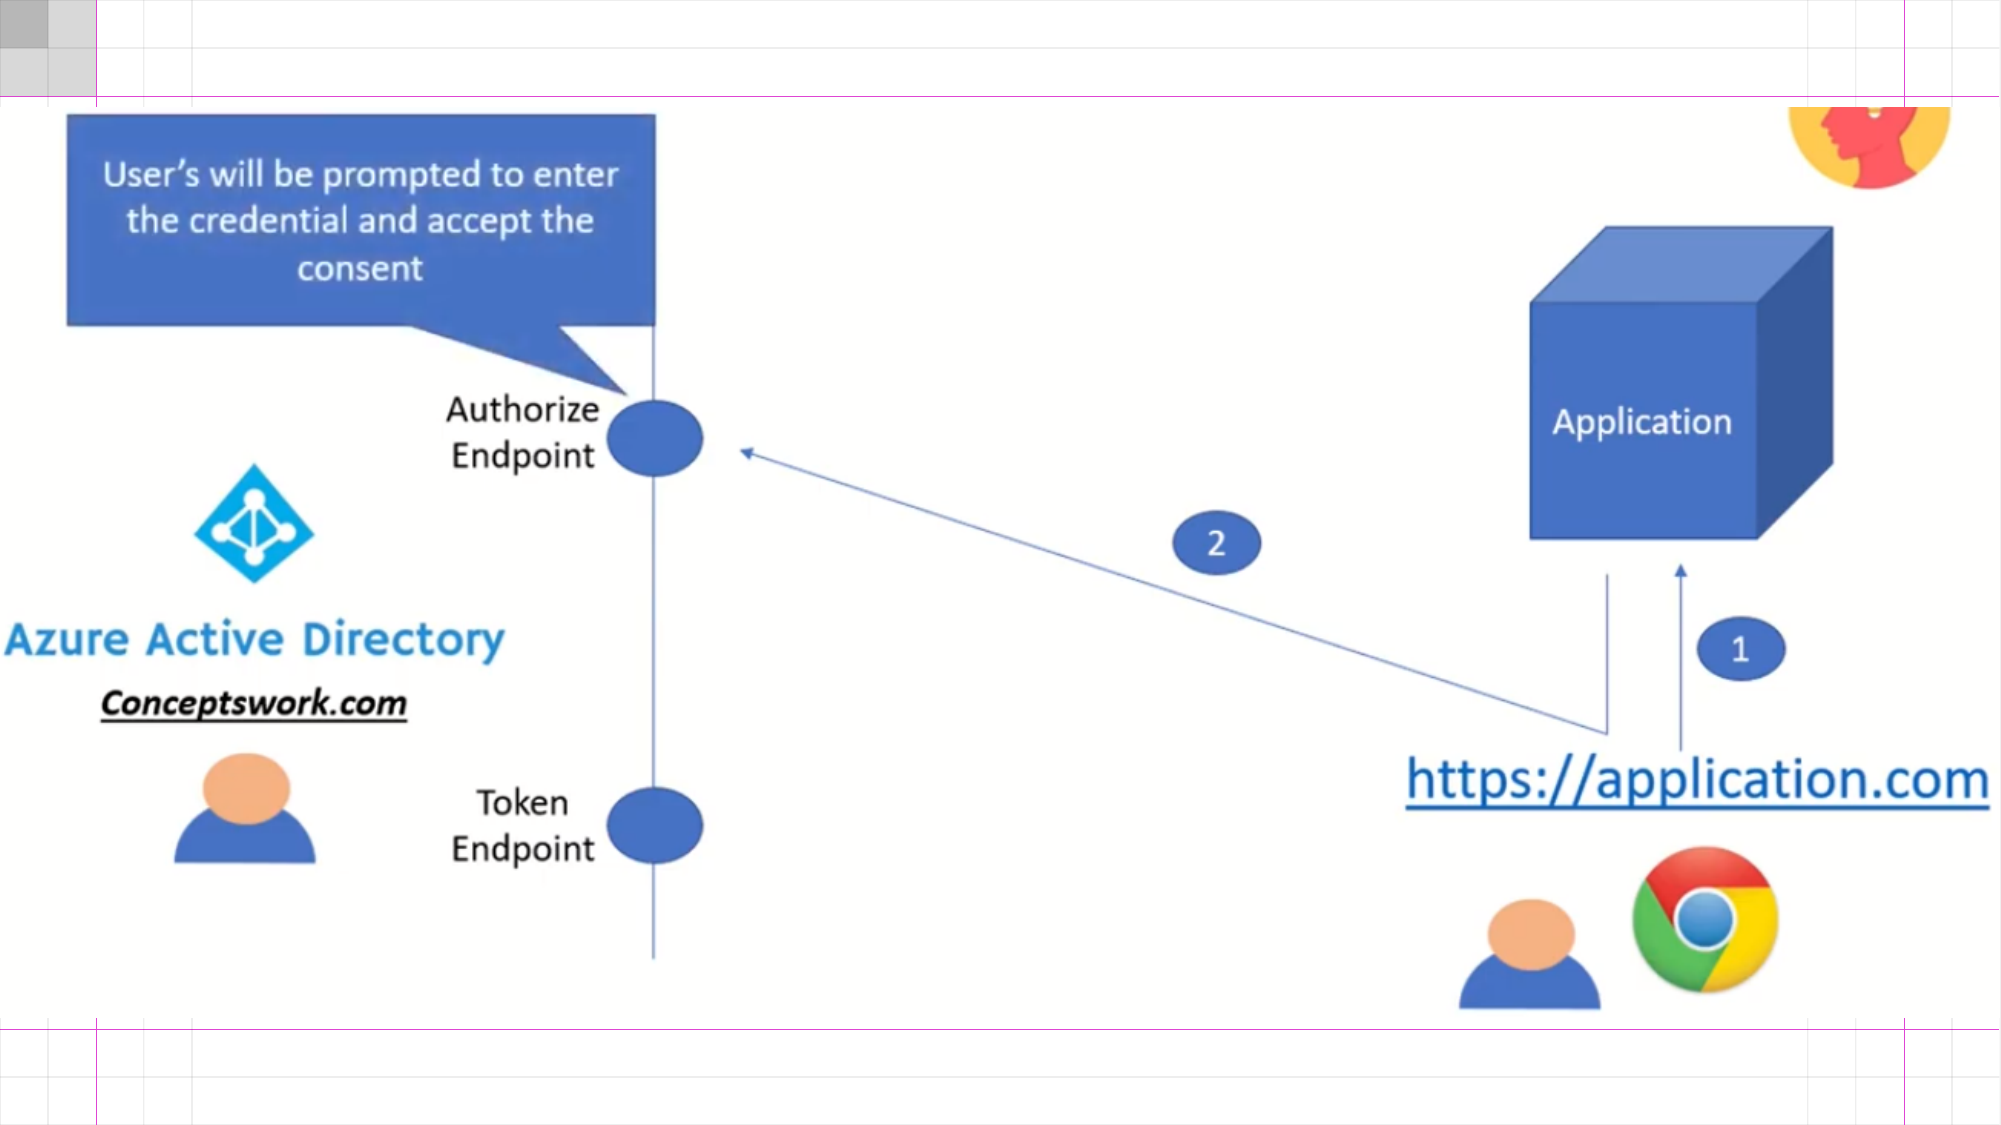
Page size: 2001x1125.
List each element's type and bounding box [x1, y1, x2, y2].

picture [0, 107, 2000, 1018]
